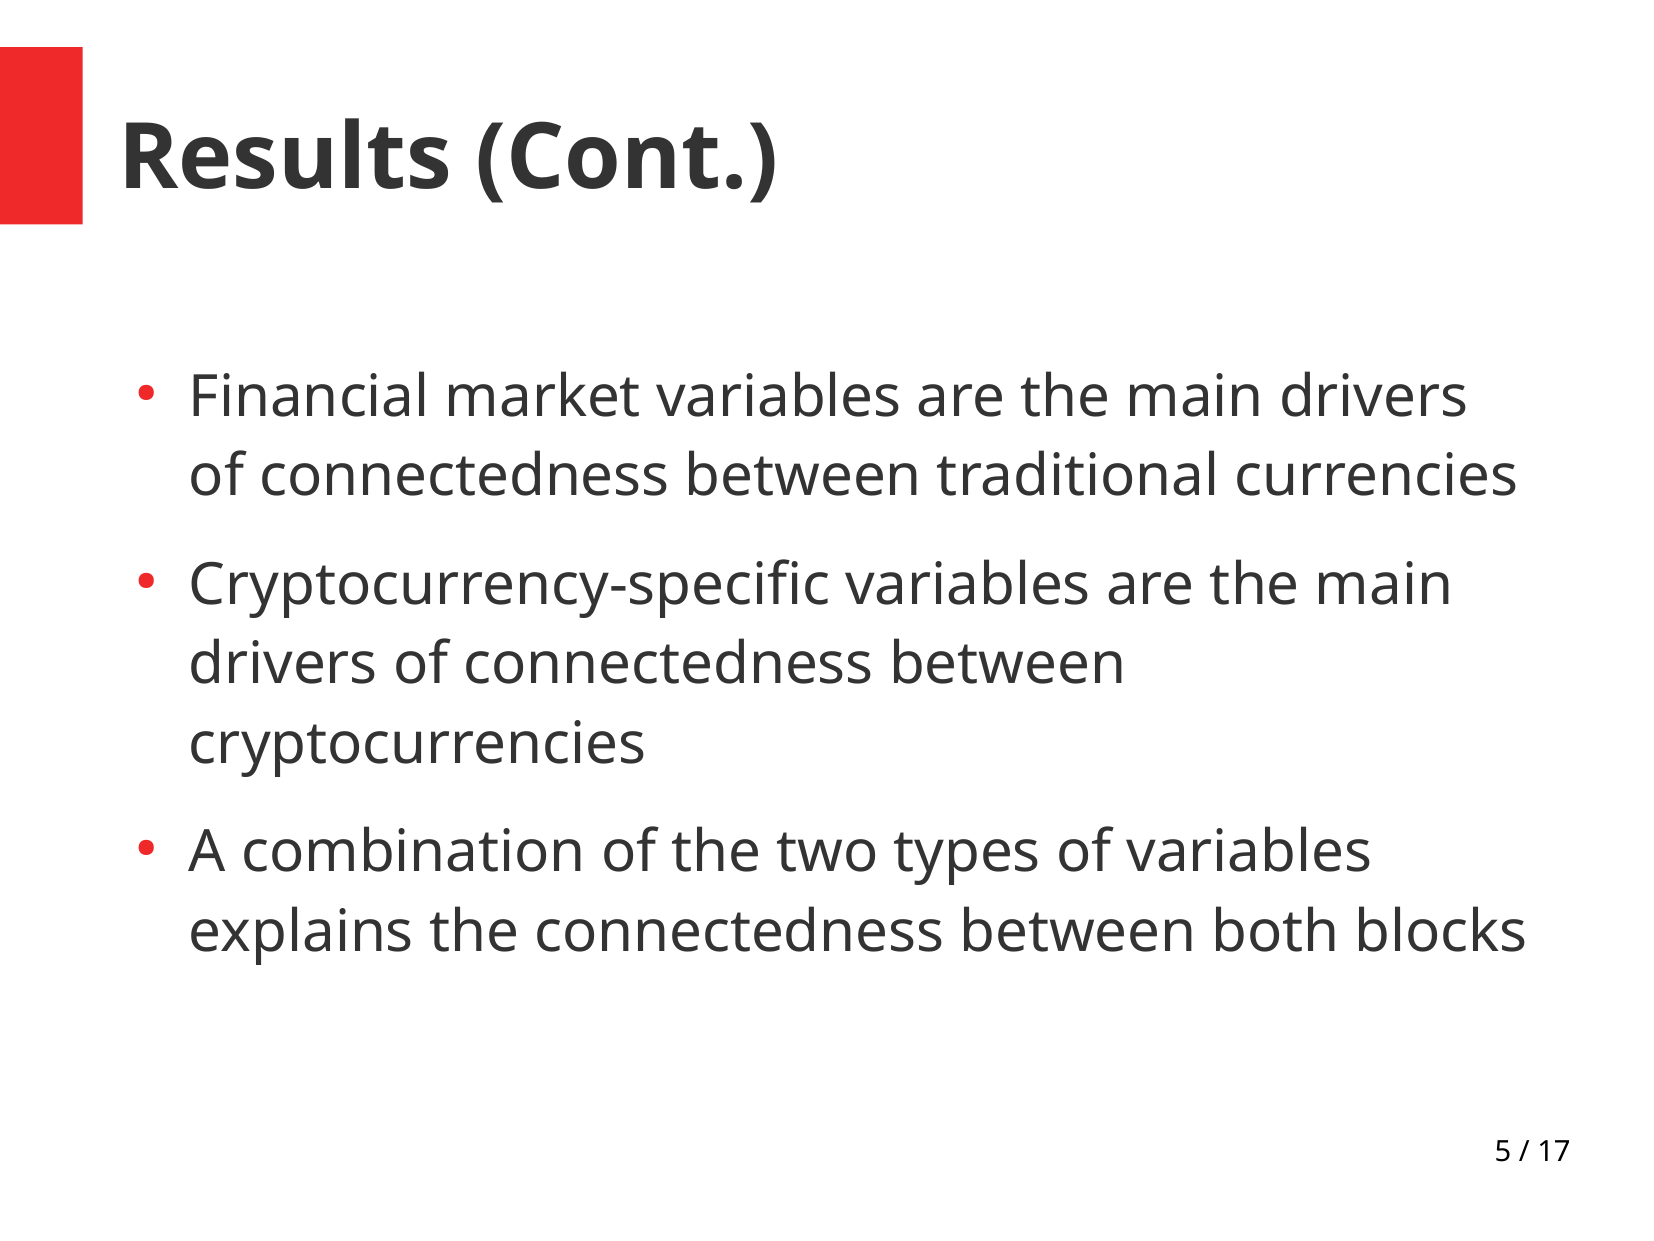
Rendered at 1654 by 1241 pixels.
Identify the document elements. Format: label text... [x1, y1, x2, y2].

title Results (Cont.) [118, 49, 1571, 257]
list Financial market variables are the main drivers of connectedness between traditional currencies Cryptocurrency-specific variables are the main drivers of connectedness between cryptocurrencies A combination of the two types of variables explains the connectedness between both blocks [118, 354, 1536, 1074]
